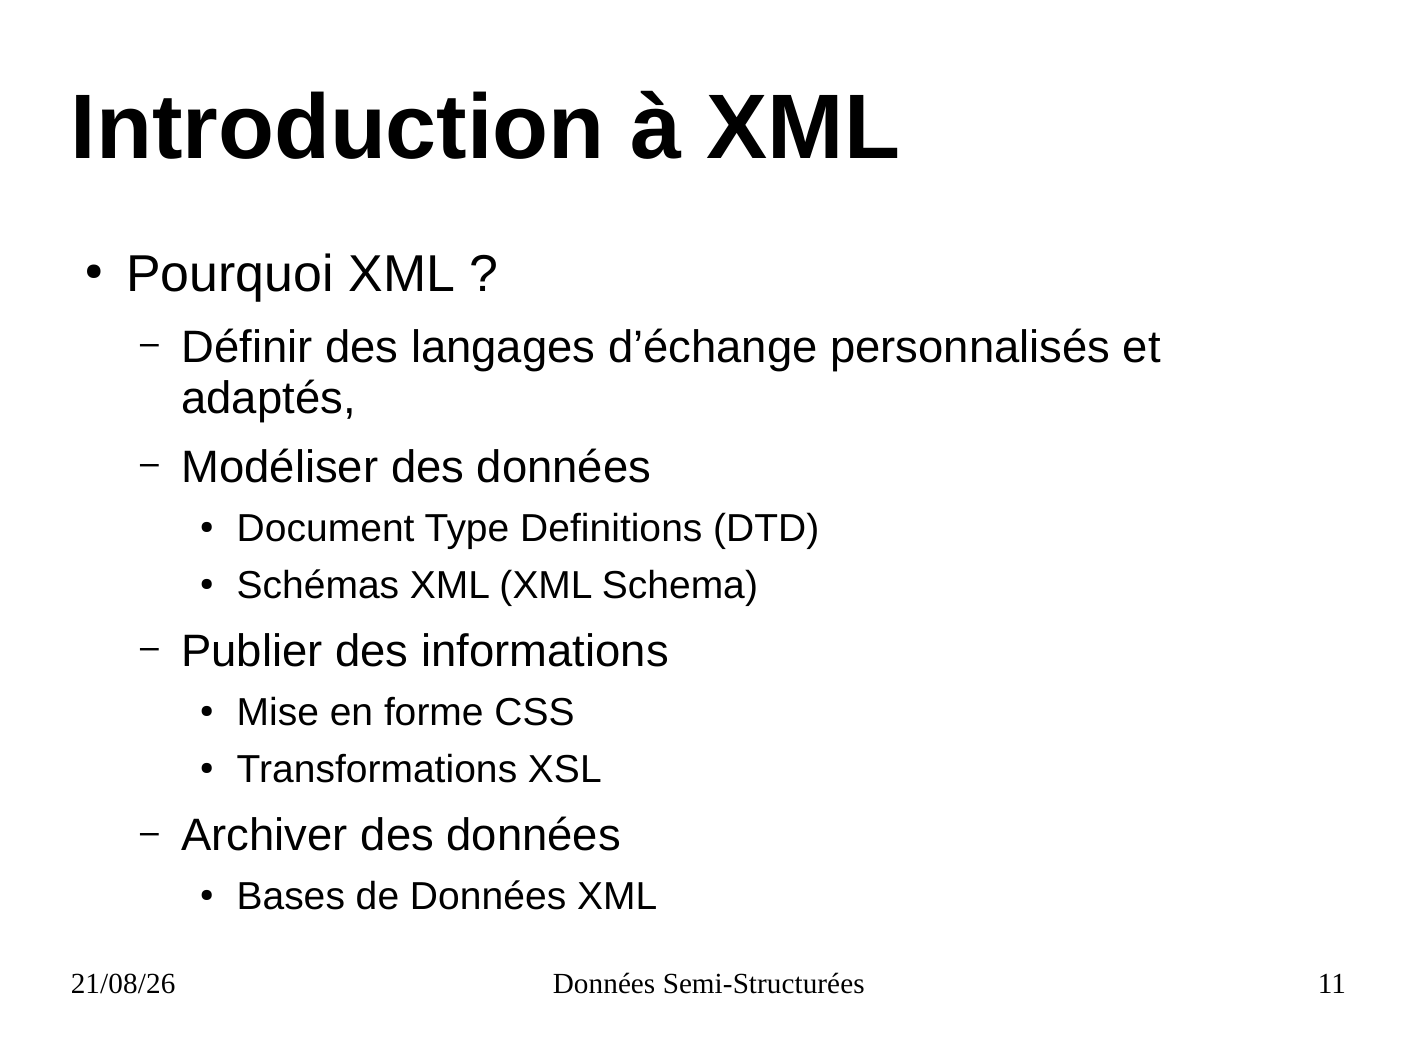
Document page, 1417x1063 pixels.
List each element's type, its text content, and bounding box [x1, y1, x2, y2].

list Pourquoi XML ? Définir des langages d’échange personnalisés et adaptés, Modéliser des données Document Type Definitions (DTD) Schémas XML (XML Schema) Publier des informations Mise en forme CSS Transformations XSL Archiver des données Bases de Données XML [70, 244, 1346, 925]
title Introduction à XML [70, 42, 1346, 212]
